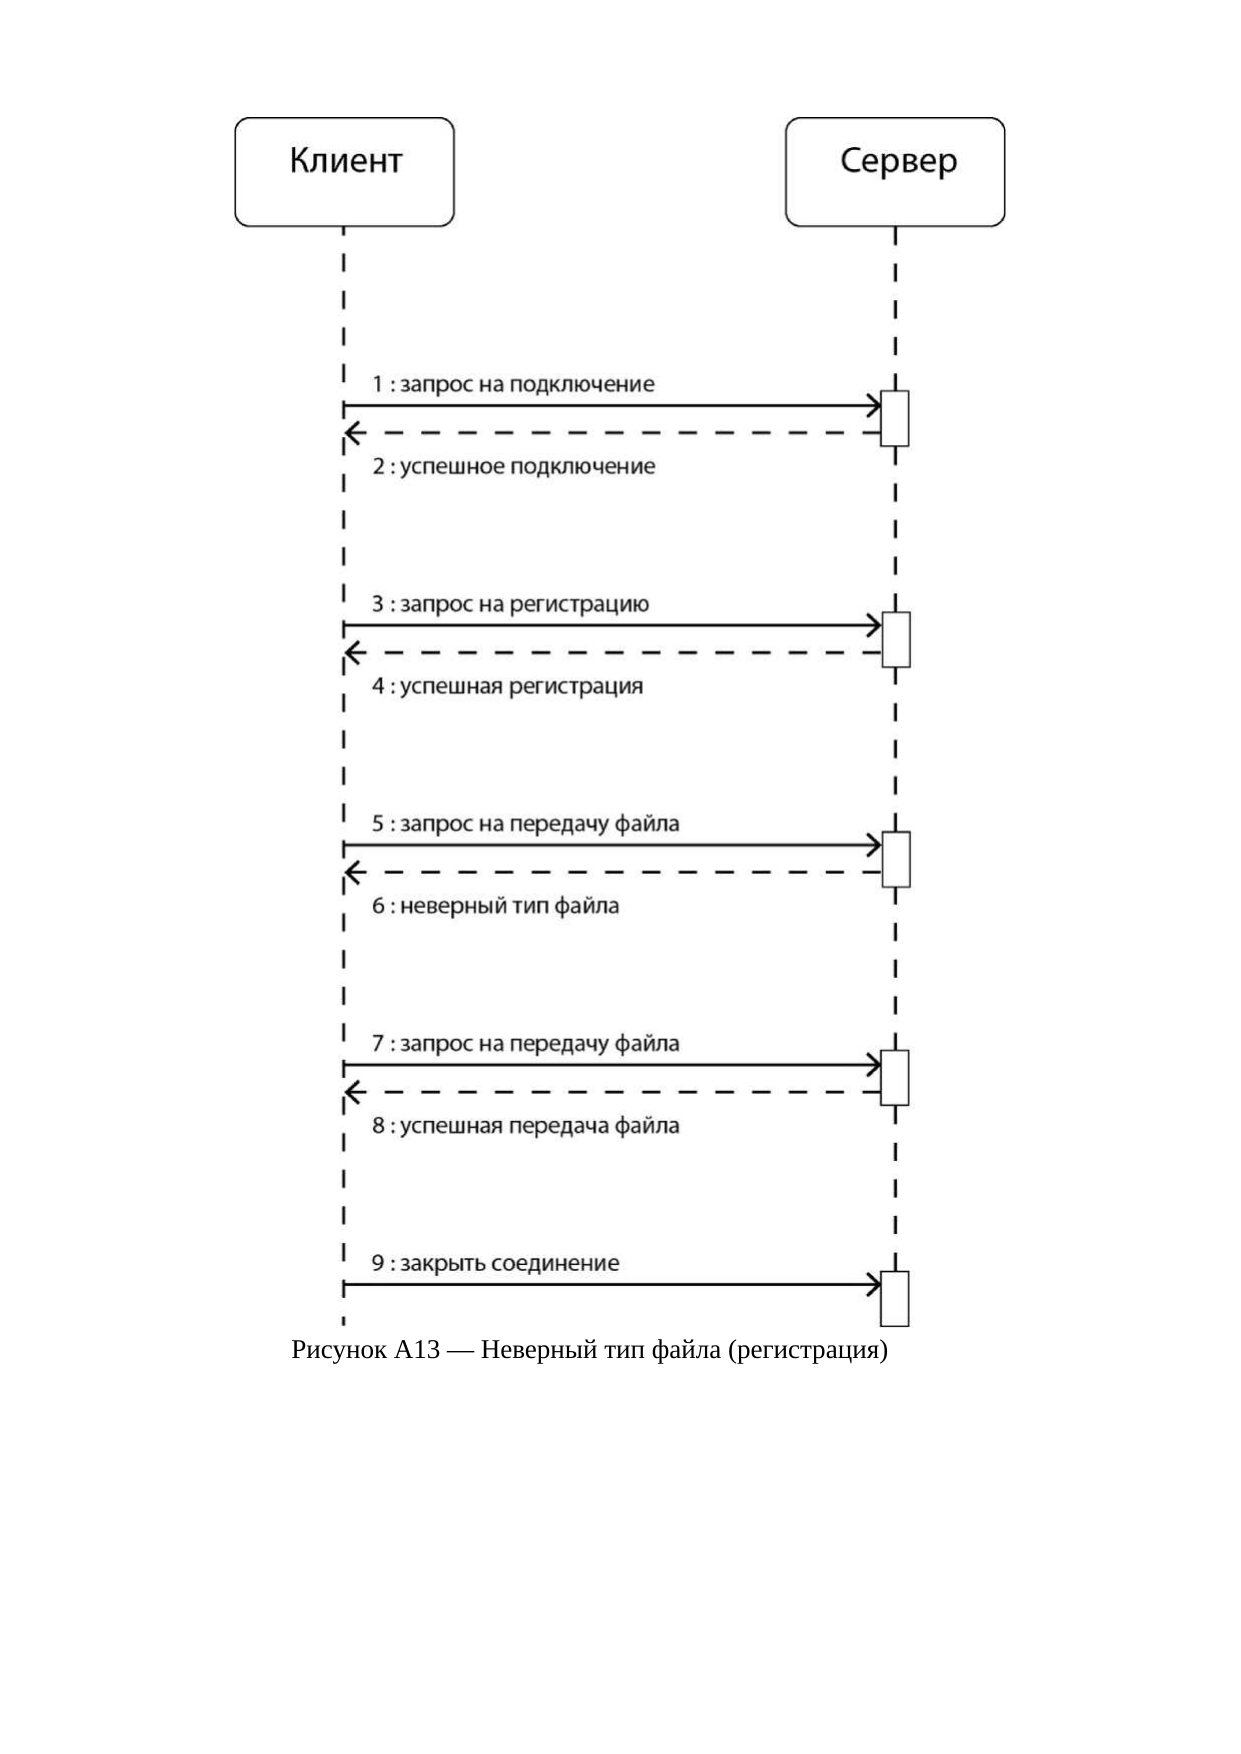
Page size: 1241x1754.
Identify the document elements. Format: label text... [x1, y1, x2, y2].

picture [234, 117, 1006, 1328]
text_box Рисунок А13 — Неверный тип файла (регистрация) [291, 1331, 948, 1364]
